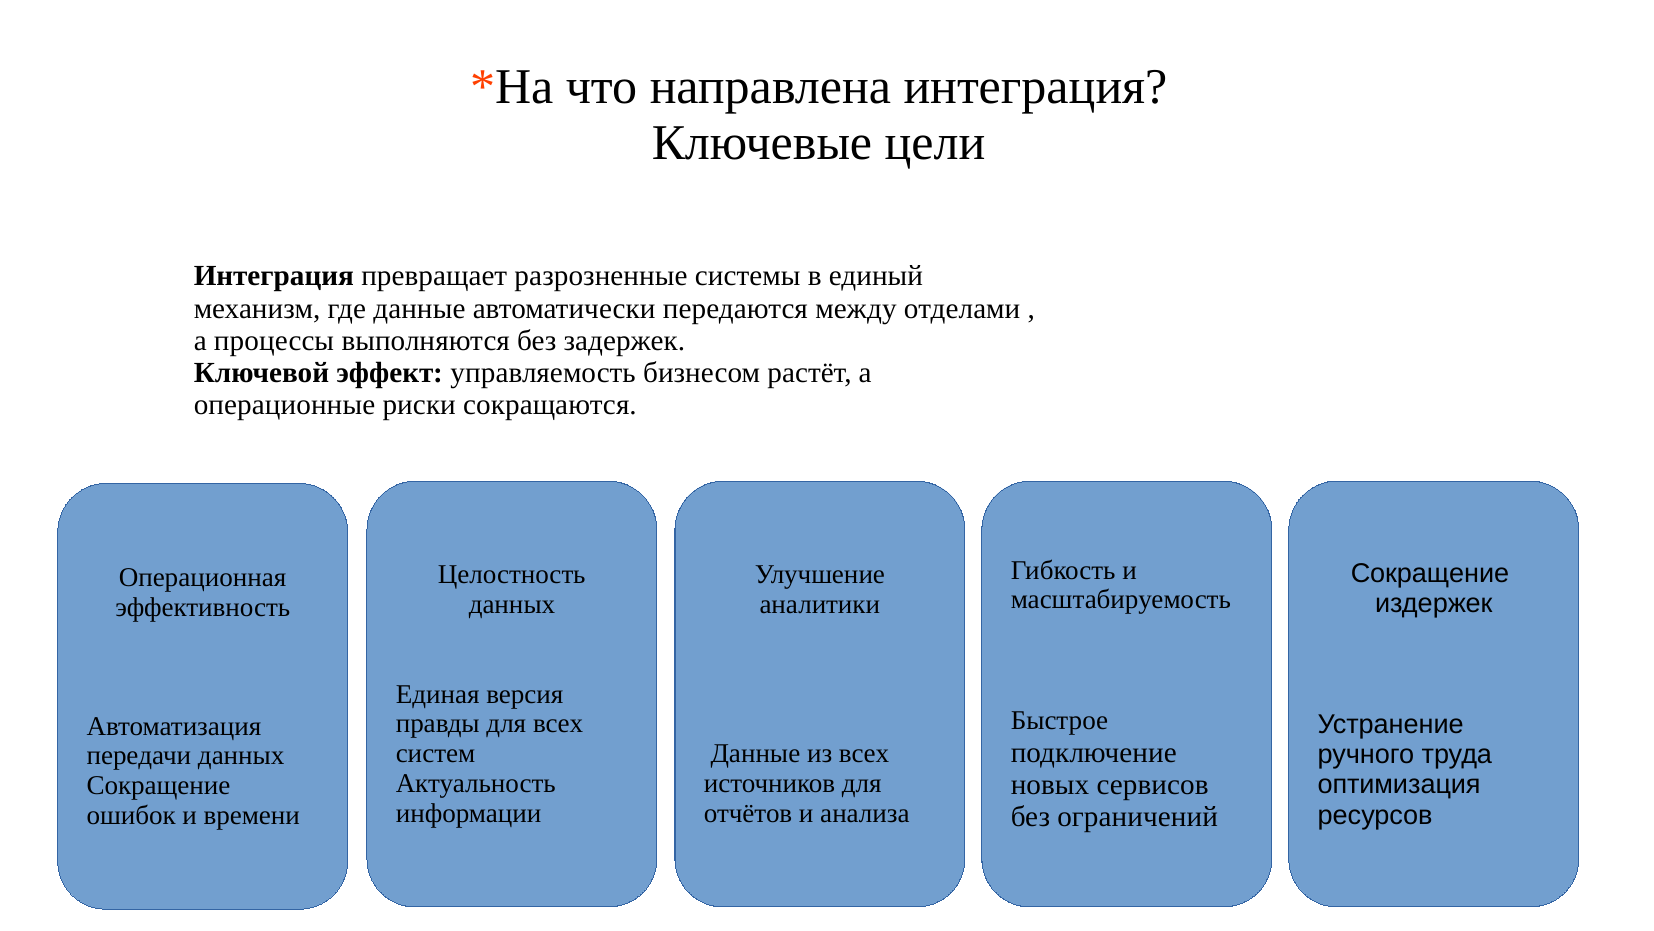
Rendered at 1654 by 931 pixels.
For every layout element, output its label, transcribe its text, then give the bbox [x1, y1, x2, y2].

title *На что направлена интеграция? Ключевые цели [74, 37, 1563, 193]
text_box Сокращение издержек Устранение ручного труда оптимизация ресурсов [1288, 481, 1579, 907]
text_box Целостность данных Единая версия правды для всех систем Актуальность информации [366, 481, 657, 907]
text_box Гибкость и масштабируемость Быстрое подключение новых сервисов без ограничений [981, 481, 1272, 907]
text_box Улучшение аналитики Данные из всех источников для отчётов и анализа [675, 481, 965, 907]
text_box Интеграция превращает разрозненные системы в единый механизм, где данные автоматически передаются между отделами , а процессы выполняются без задержек. Ключевой эффект: управляемость бизнесом растёт, а операционные риски сокращаются. [178, 252, 1056, 429]
text_box Операционная эффективность Автоматизация передачи данных Сокращение ошибок и времени [57, 483, 348, 910]
